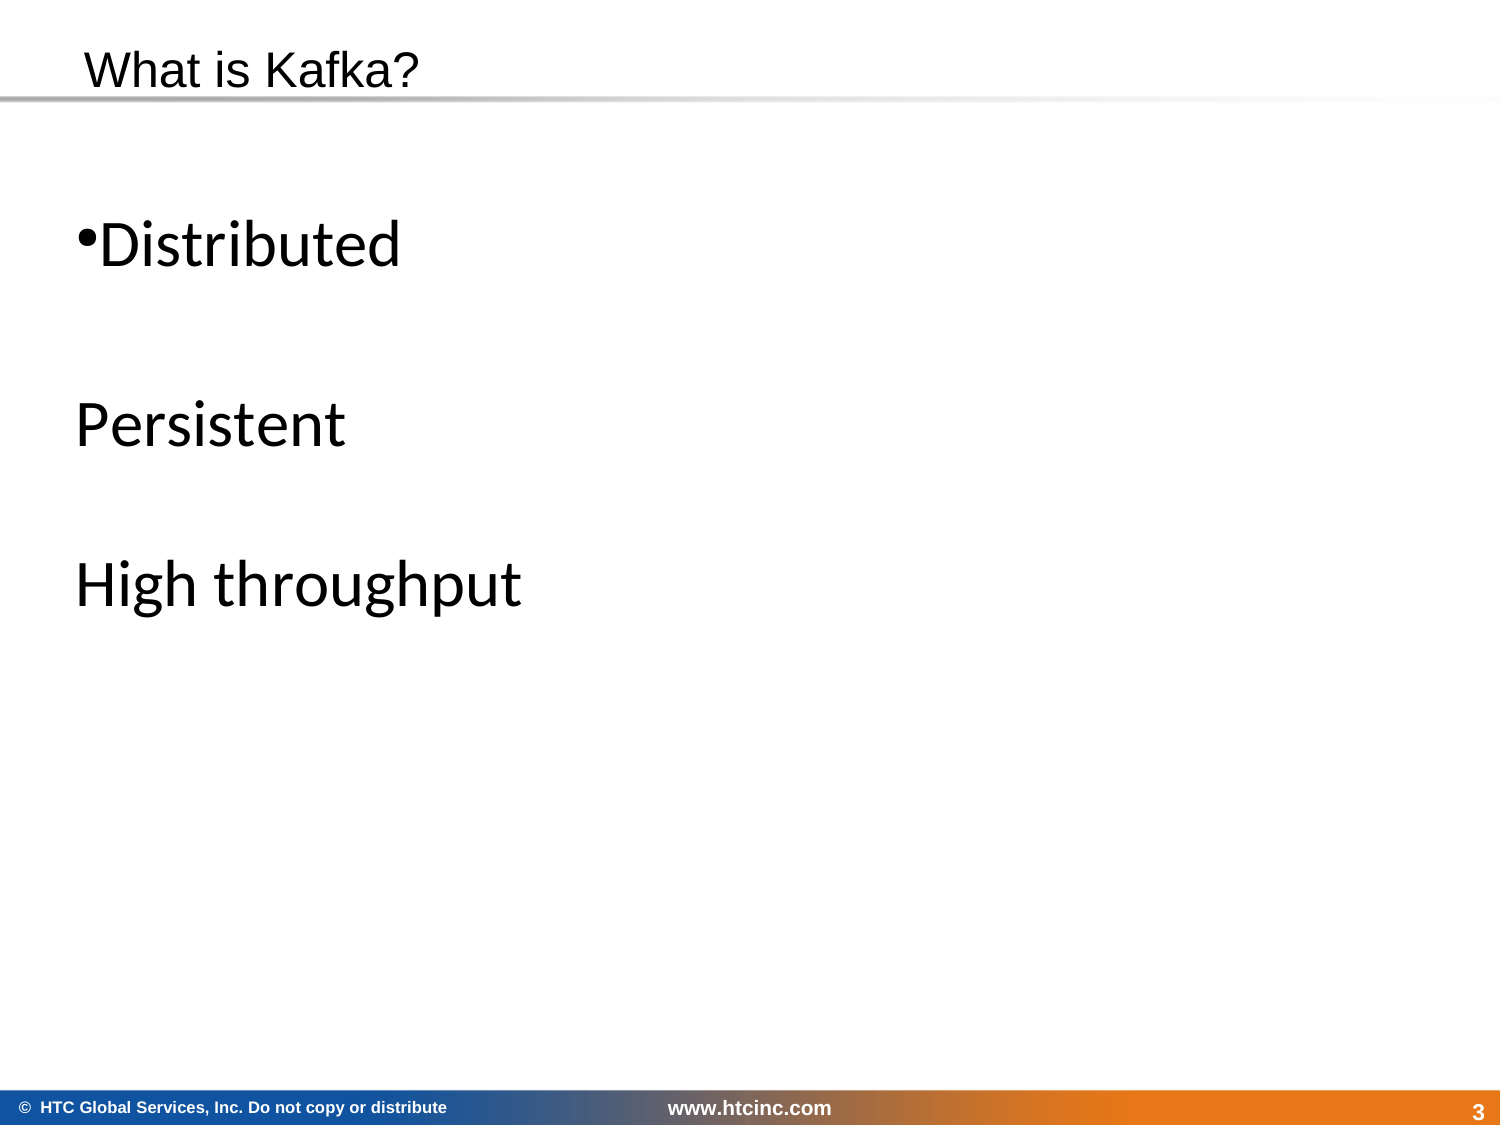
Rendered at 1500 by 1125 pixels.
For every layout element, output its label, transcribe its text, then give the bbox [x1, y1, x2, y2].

text_box Distributed Persistent High throughput [60, 179, 547, 616]
text_box What is Kafka? [69, 29, 436, 105]
picture [0, 0, 1500, 1125]
